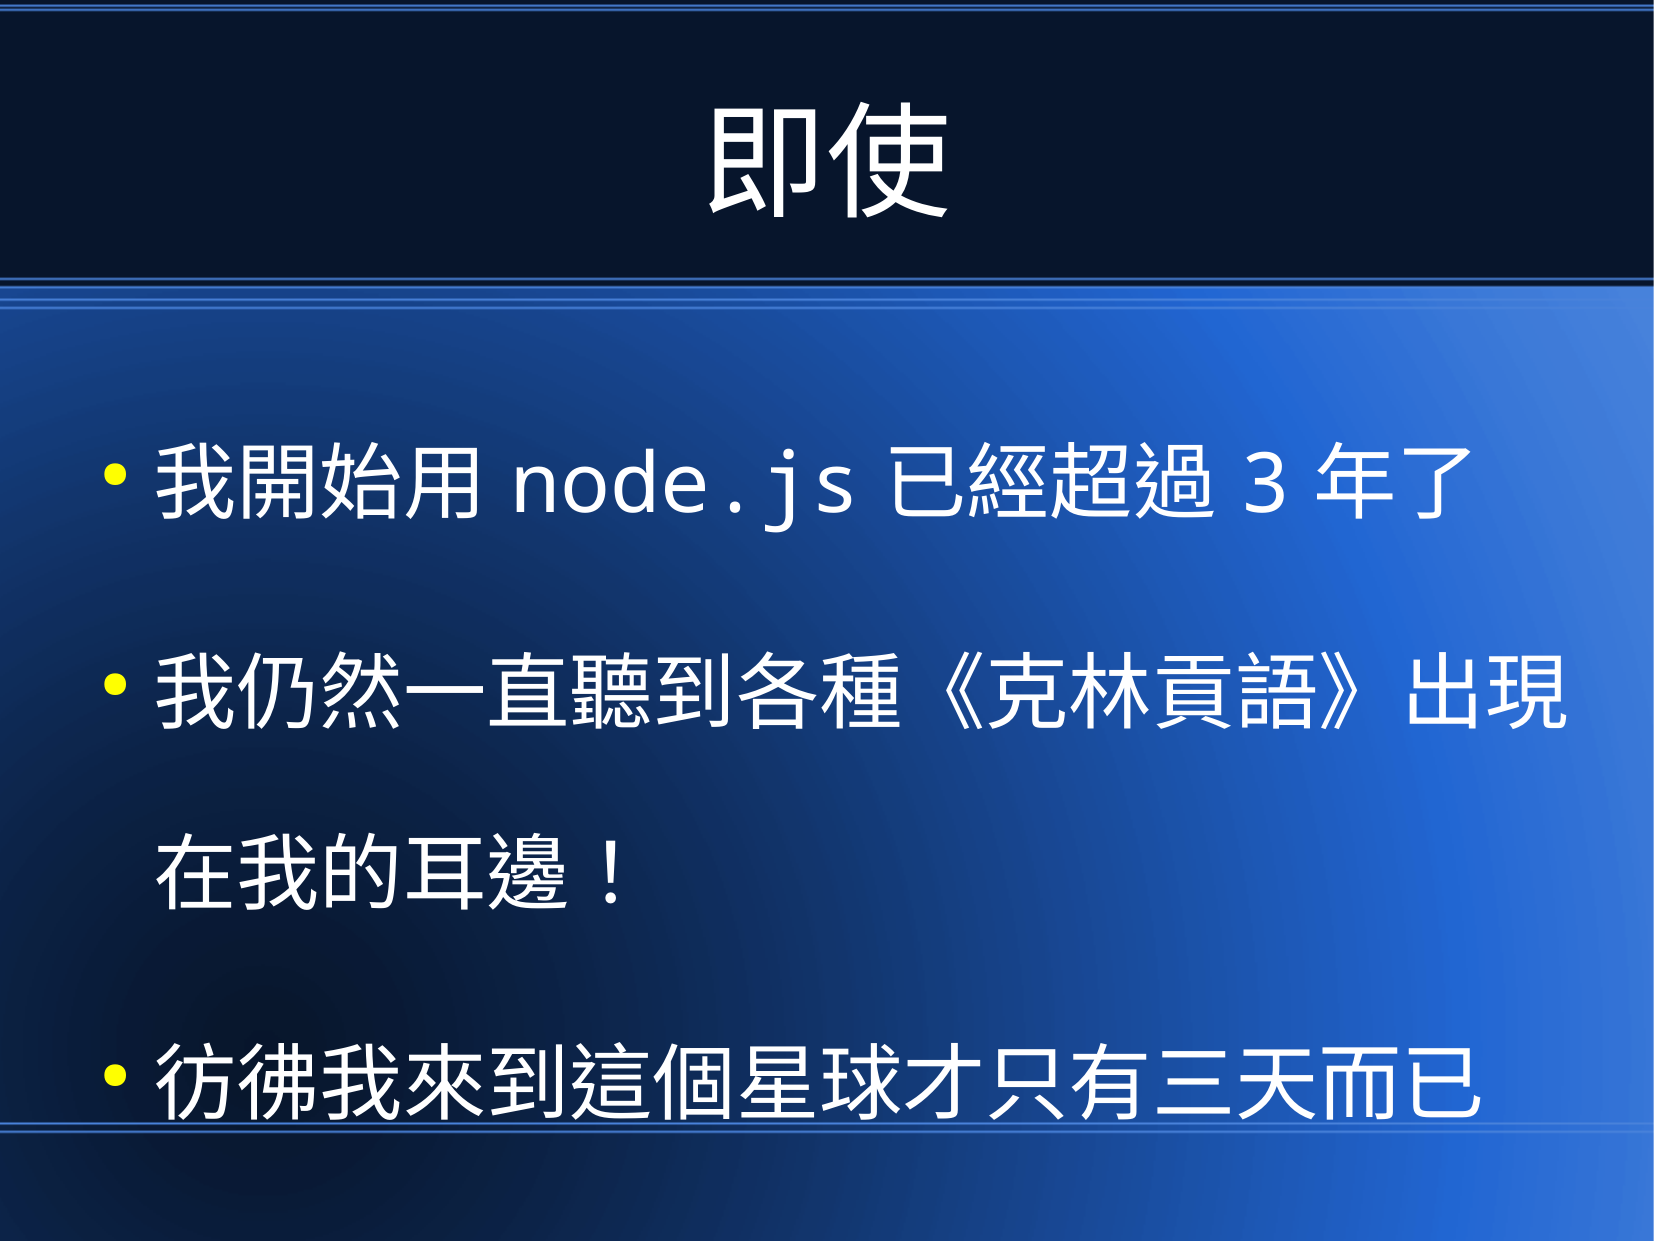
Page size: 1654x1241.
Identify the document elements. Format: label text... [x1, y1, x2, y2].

title 即使 [82, 49, 1571, 257]
picture [0, 0, 1654, 1241]
list 我開始用node.js已經超過3年了 我仍然一直聽到各種《克林貢語》出現在我的耳邊！ 彷彿我來到這個星球才只有三天而已 [82, 355, 1571, 1241]
